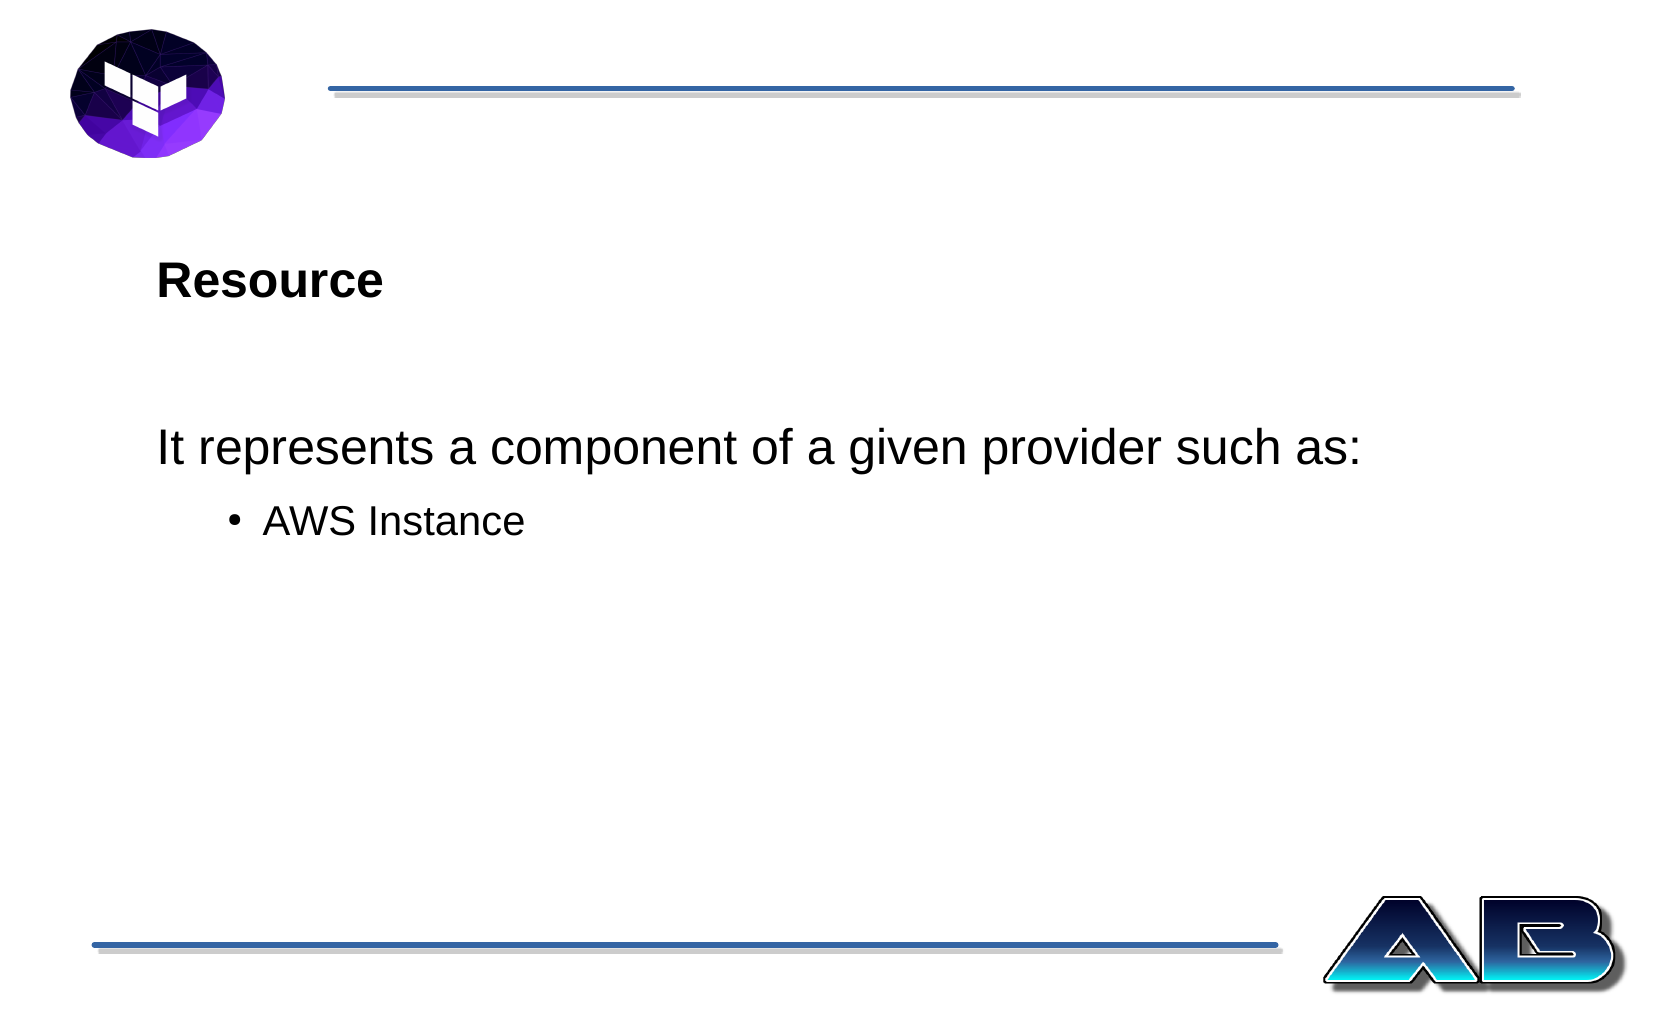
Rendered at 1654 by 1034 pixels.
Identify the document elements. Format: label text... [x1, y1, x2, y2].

picture [70, 29, 225, 158]
text_box Resource It represents a component of a given provider such as: AWS Instance [141, 216, 1583, 621]
picture [1322, 896, 1630, 996]
